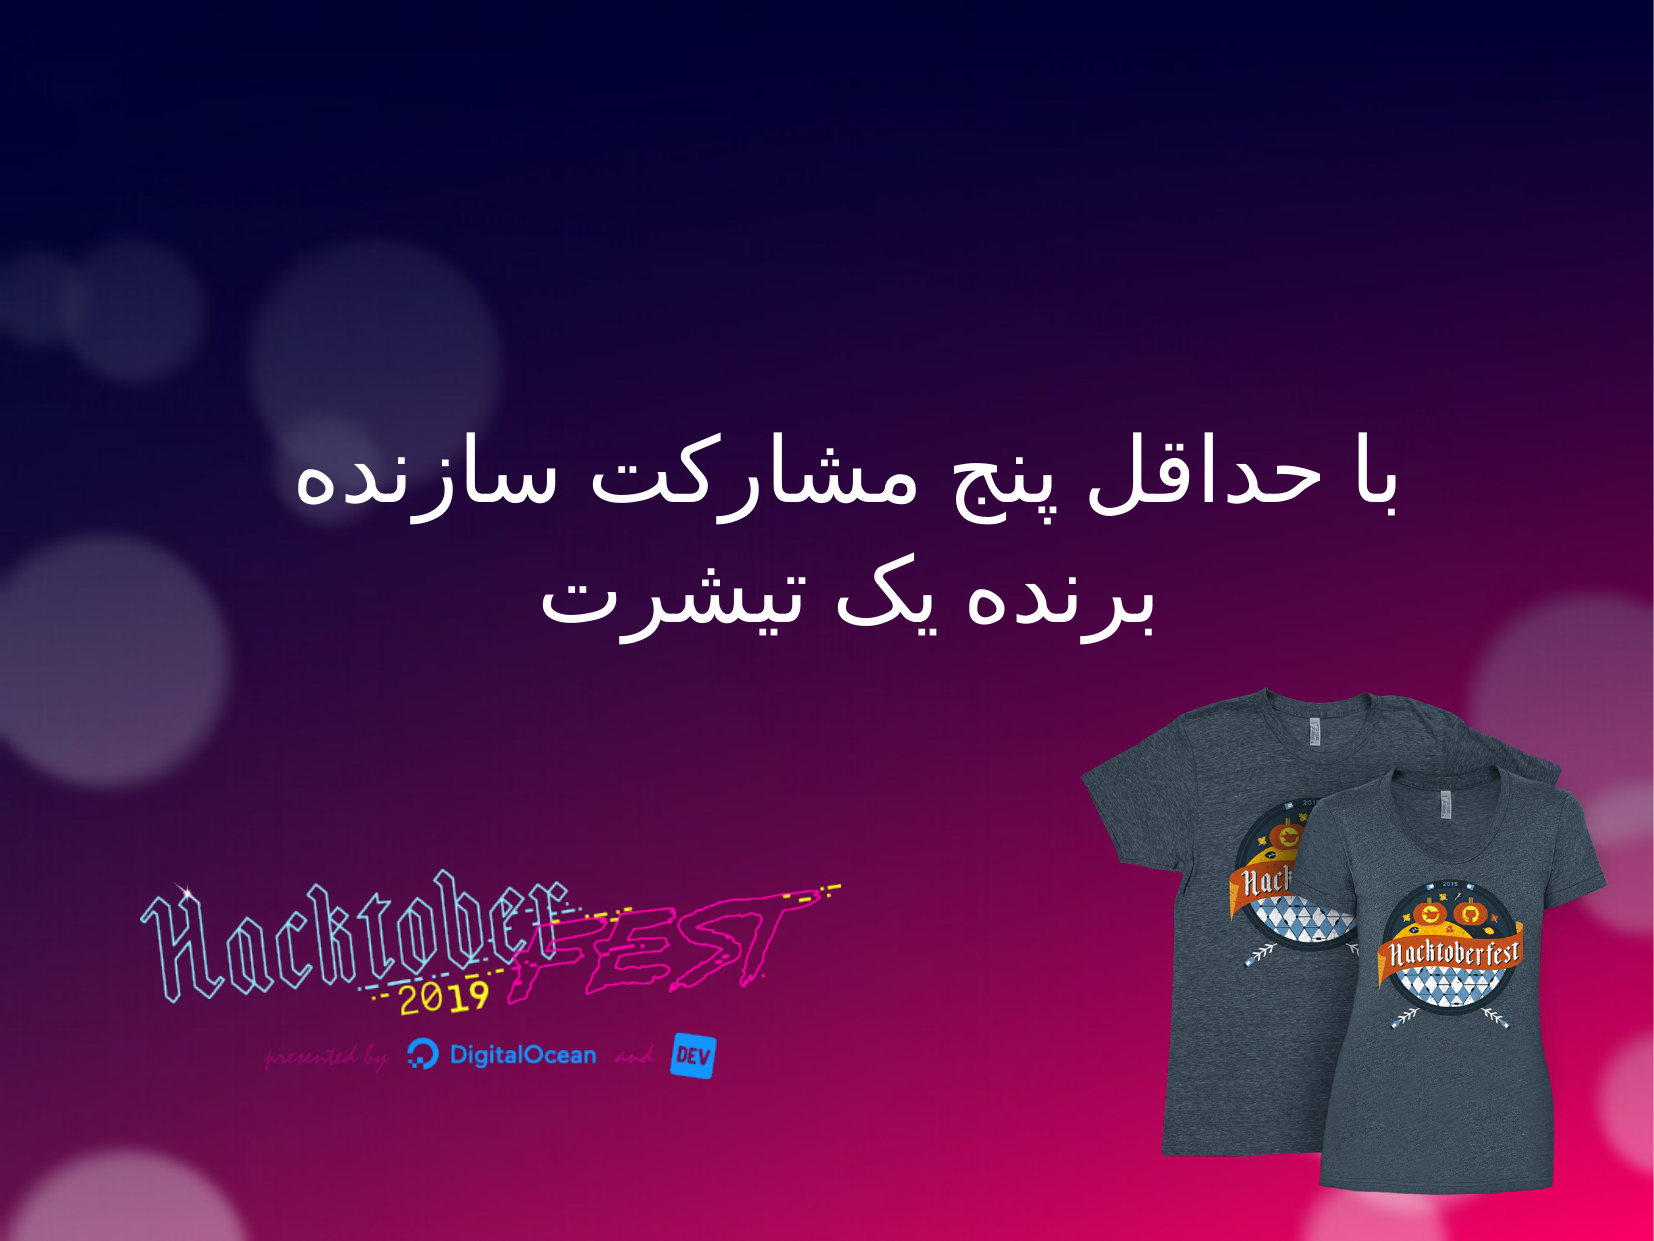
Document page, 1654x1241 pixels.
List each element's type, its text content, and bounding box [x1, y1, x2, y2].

subtitle با حداقل پنج مشارکت سازنده برنده یک تیشرت [105, 270, 1594, 811]
picture [0, 0, 1654, 1241]
